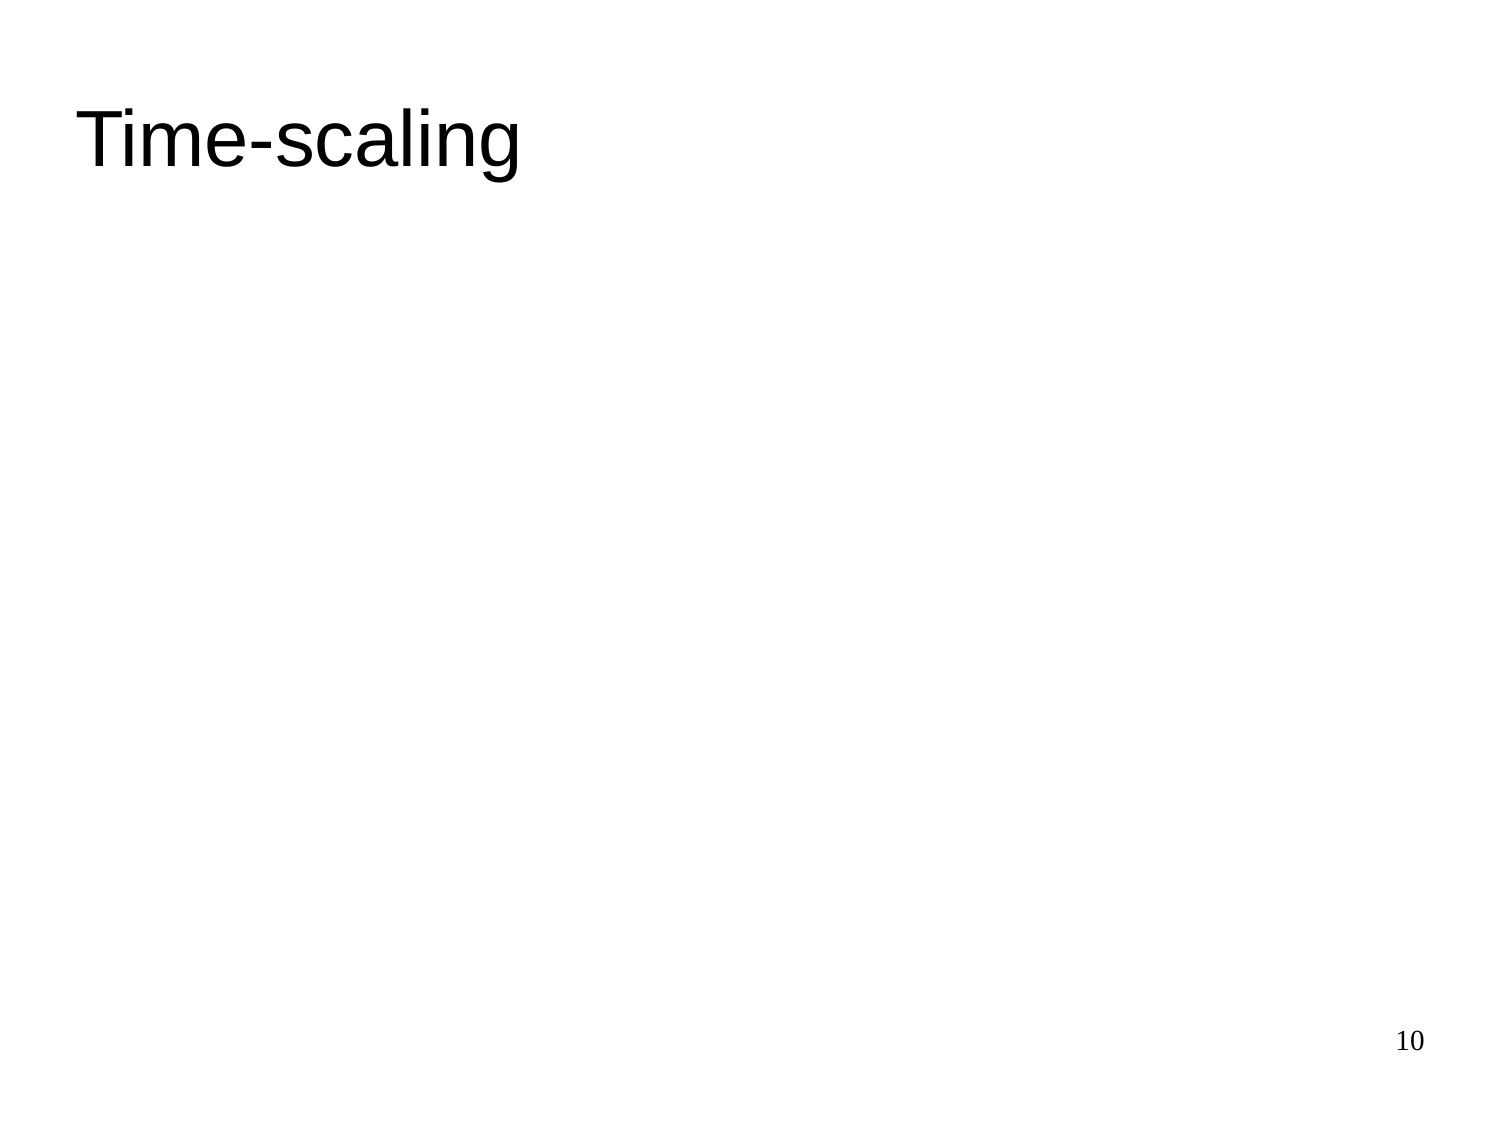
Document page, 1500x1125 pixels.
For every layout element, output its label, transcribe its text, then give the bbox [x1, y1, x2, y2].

title Time-scaling [75, 44, 1425, 233]
